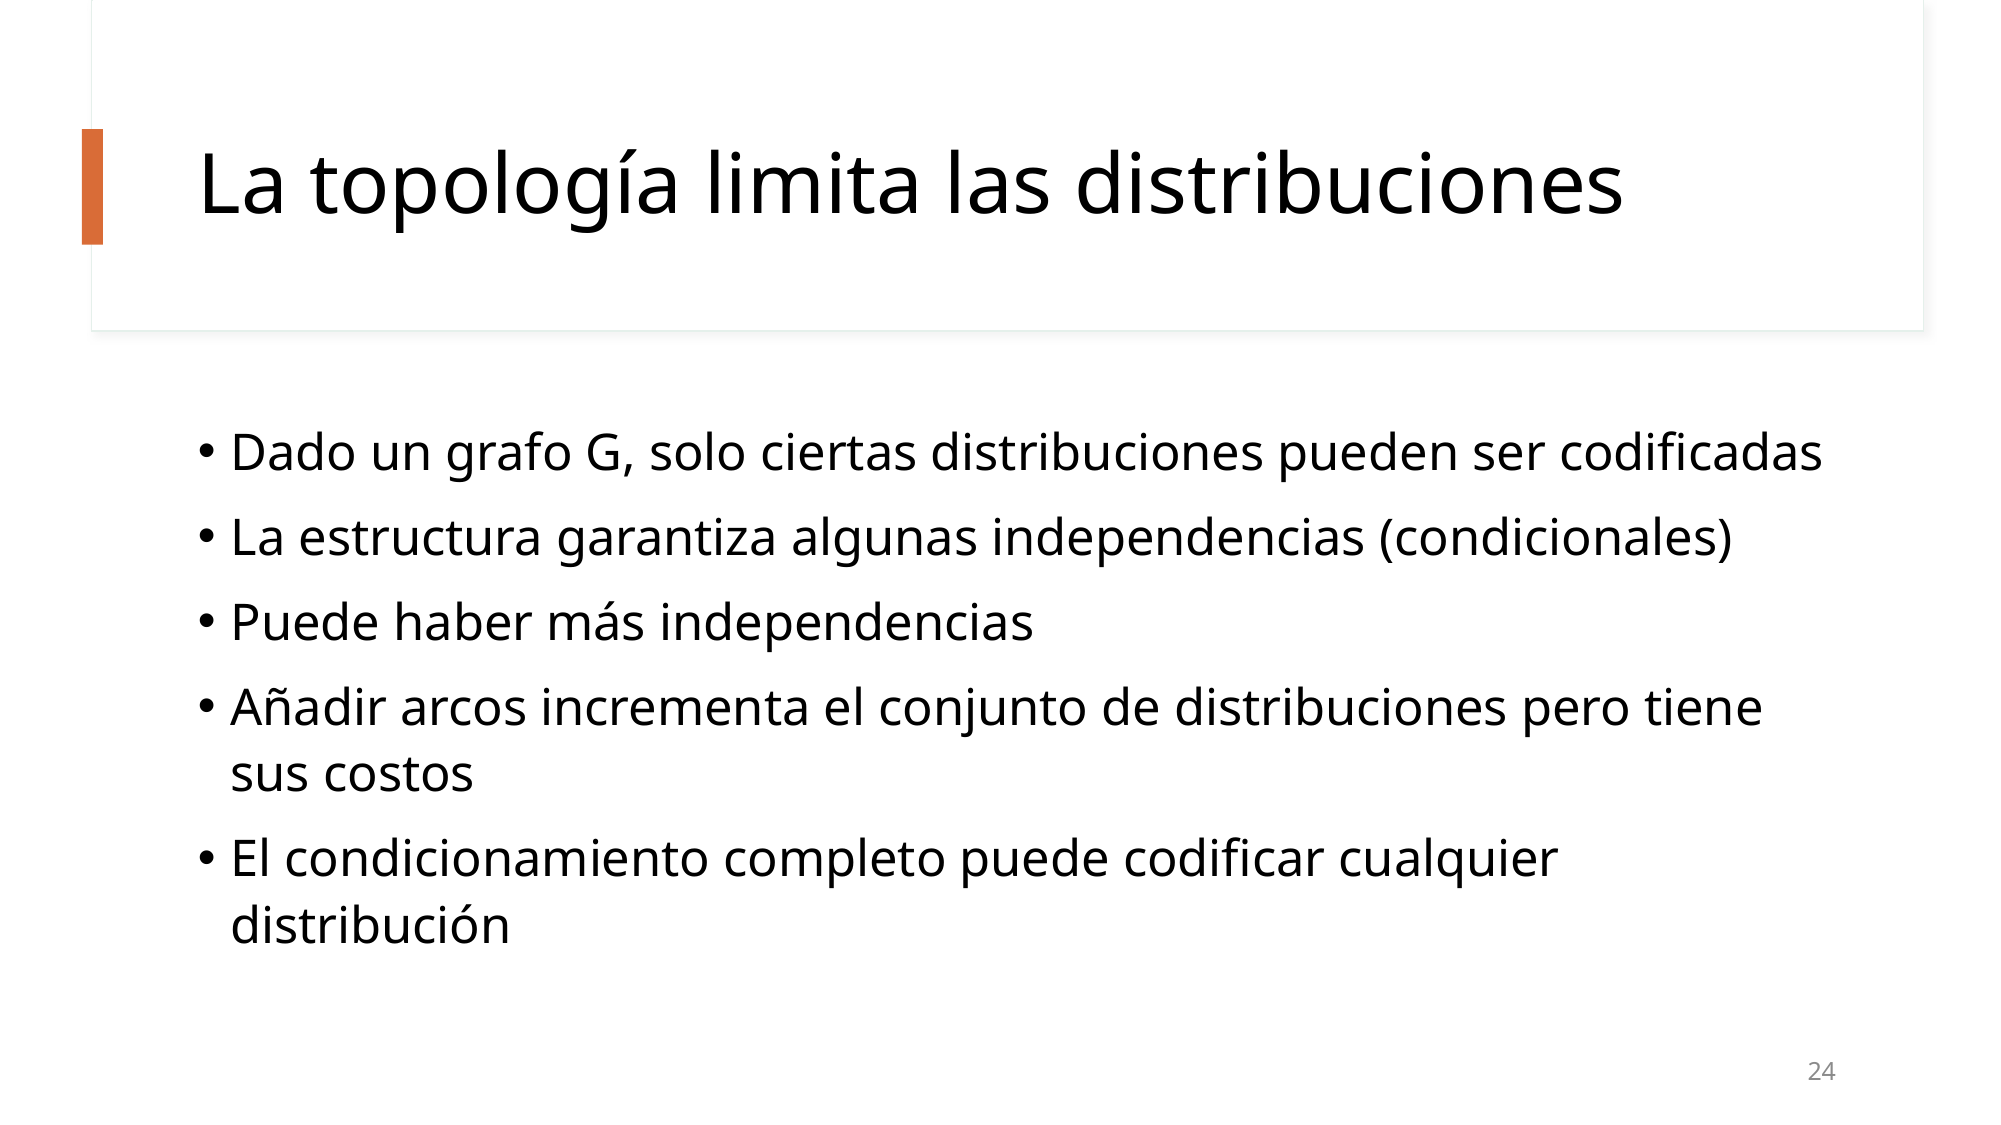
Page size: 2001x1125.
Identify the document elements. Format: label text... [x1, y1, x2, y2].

title La topología limita las distribuciones [183, 90, 1851, 284]
list Dado un grafo G, solo ciertas distribuciones pueden ser codificadas La estructura garantiza algunas independencias (condicionales) Puede haber más independencias Añadir arcos incrementa el conjunto de distribuciones pero tiene sus costos El condicionamiento completo puede codificar cualquier distribución [183, 406, 1851, 1013]
